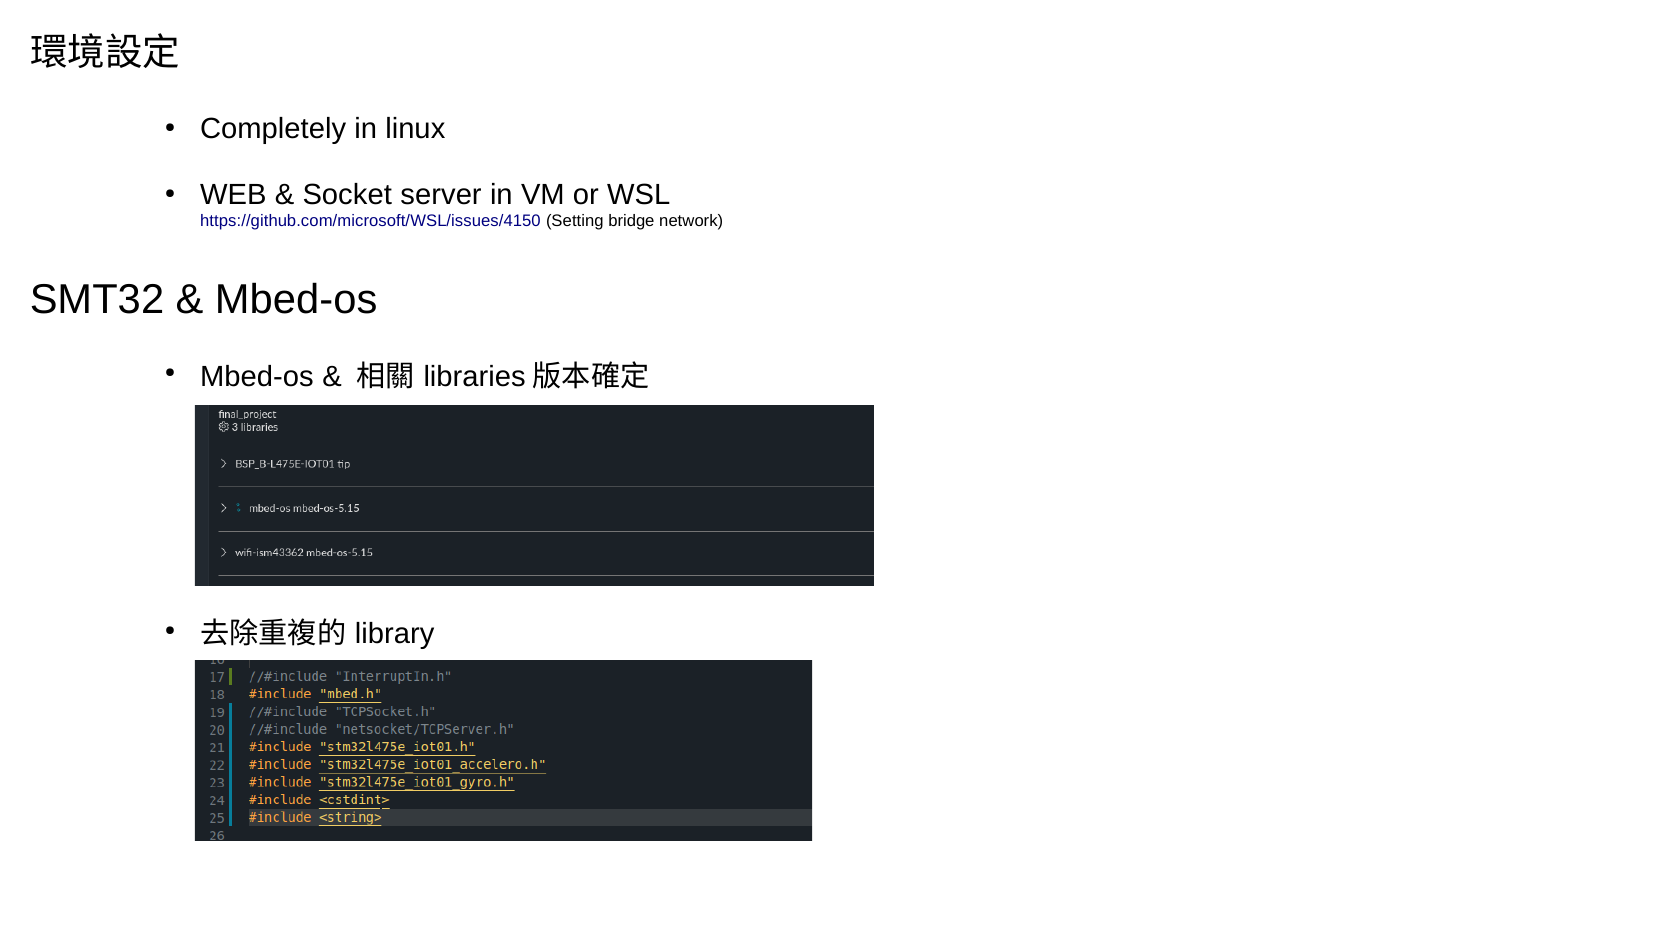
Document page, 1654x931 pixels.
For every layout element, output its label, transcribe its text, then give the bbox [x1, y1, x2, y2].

text_box 環境設定 [15, 15, 196, 85]
text_box Completely in linux WEB & Socket server in VM or WSL https://github.com/microsoft/WSL/issues/4150 (Setting bridge network) [150, 105, 739, 270]
picture [194, 660, 813, 841]
text_box SMT32 & Mbed-os [15, 268, 393, 331]
text_box 去除重複的library [150, 602, 450, 661]
picture [195, 405, 874, 586]
text_box Mbed-os & 相關libraries版本確定 [150, 345, 670, 445]
